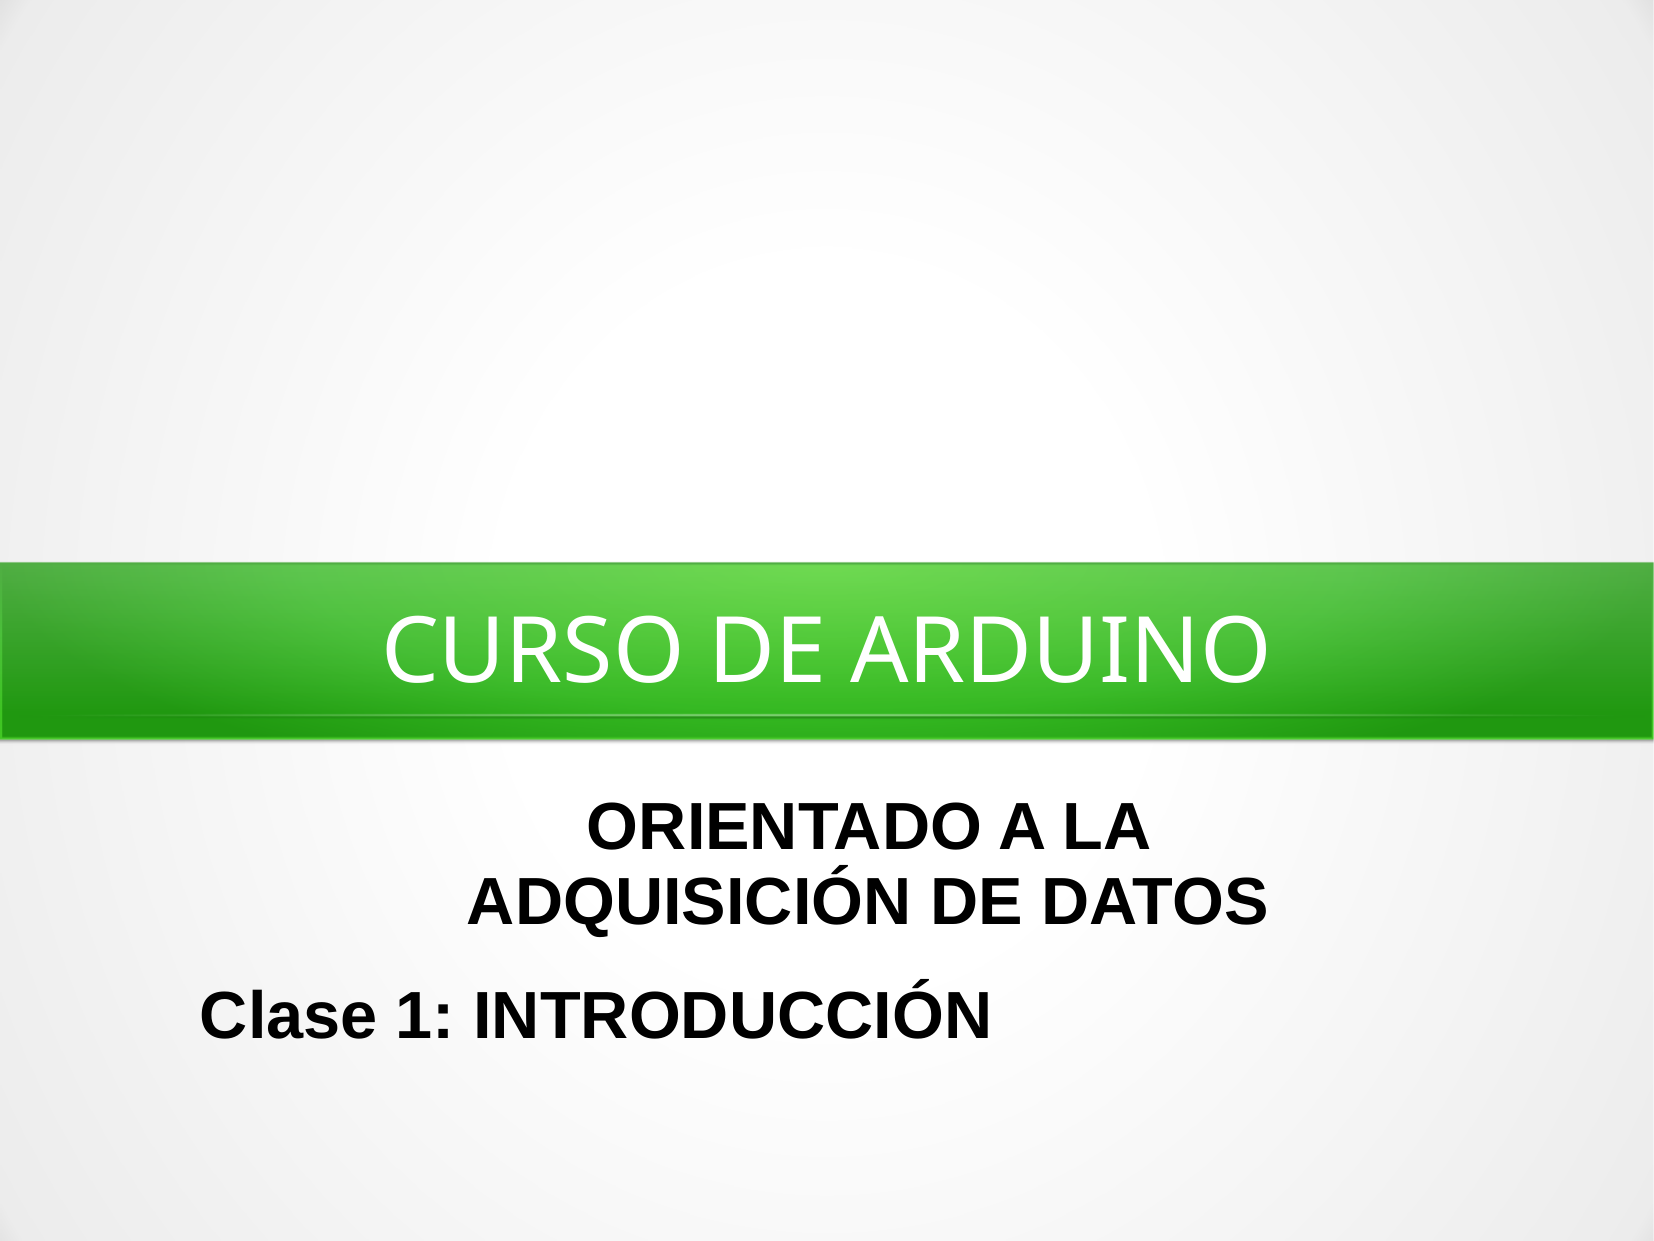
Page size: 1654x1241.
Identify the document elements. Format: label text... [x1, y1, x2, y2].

text_box Clase 1: INTRODUCCIÓN [94, 970, 1099, 1061]
picture [0, 0, 1654, 1241]
text_box ORIENTADO A LA ADQUISICIÓN DE DATOS [366, 781, 1371, 946]
title CURSO DE ARDUINO [82, 578, 1571, 715]
